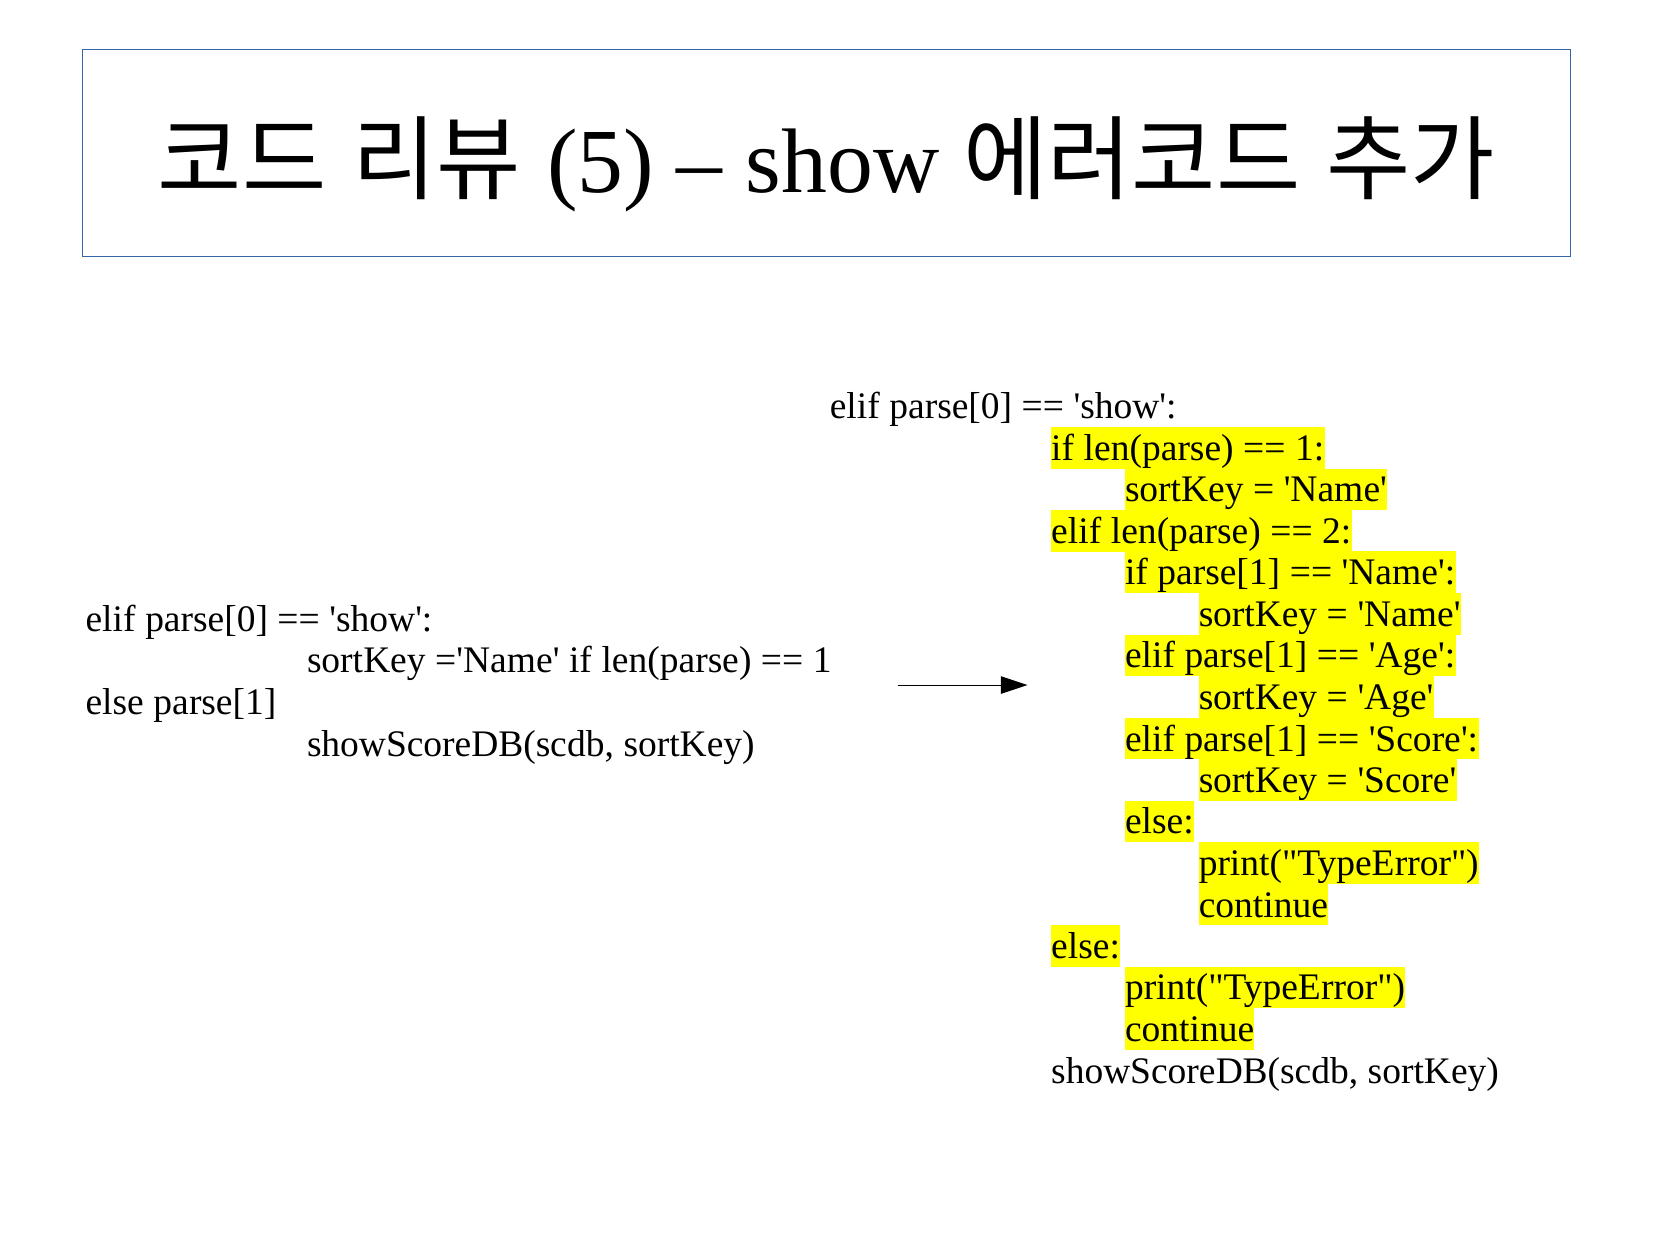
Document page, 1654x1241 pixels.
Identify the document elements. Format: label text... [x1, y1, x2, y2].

text_box elif parse[0] == 'show': sortKey ='Name' if len(parse) == 1 else parse[1] showScoreDB(scdb, sortKey) [70, 590, 814, 772]
title 코드 리뷰 (5) – show 에러코드 추가 [82, 49, 1571, 257]
text_box elif parse[0] == 'show': if len(parse) == 1: sortKey = 'Name' elif len(parse) == 2: if parse[1] == 'Name': sortKey = 'Name' elif parse[1] == 'Age': sortKey = 'Age' elif parse[1] == 'Score': sortKey = 'Score' else: print("TypeError") continue else: print("TypeError") continue showScoreDB(scdb, sortKey) [814, 377, 1654, 1099]
